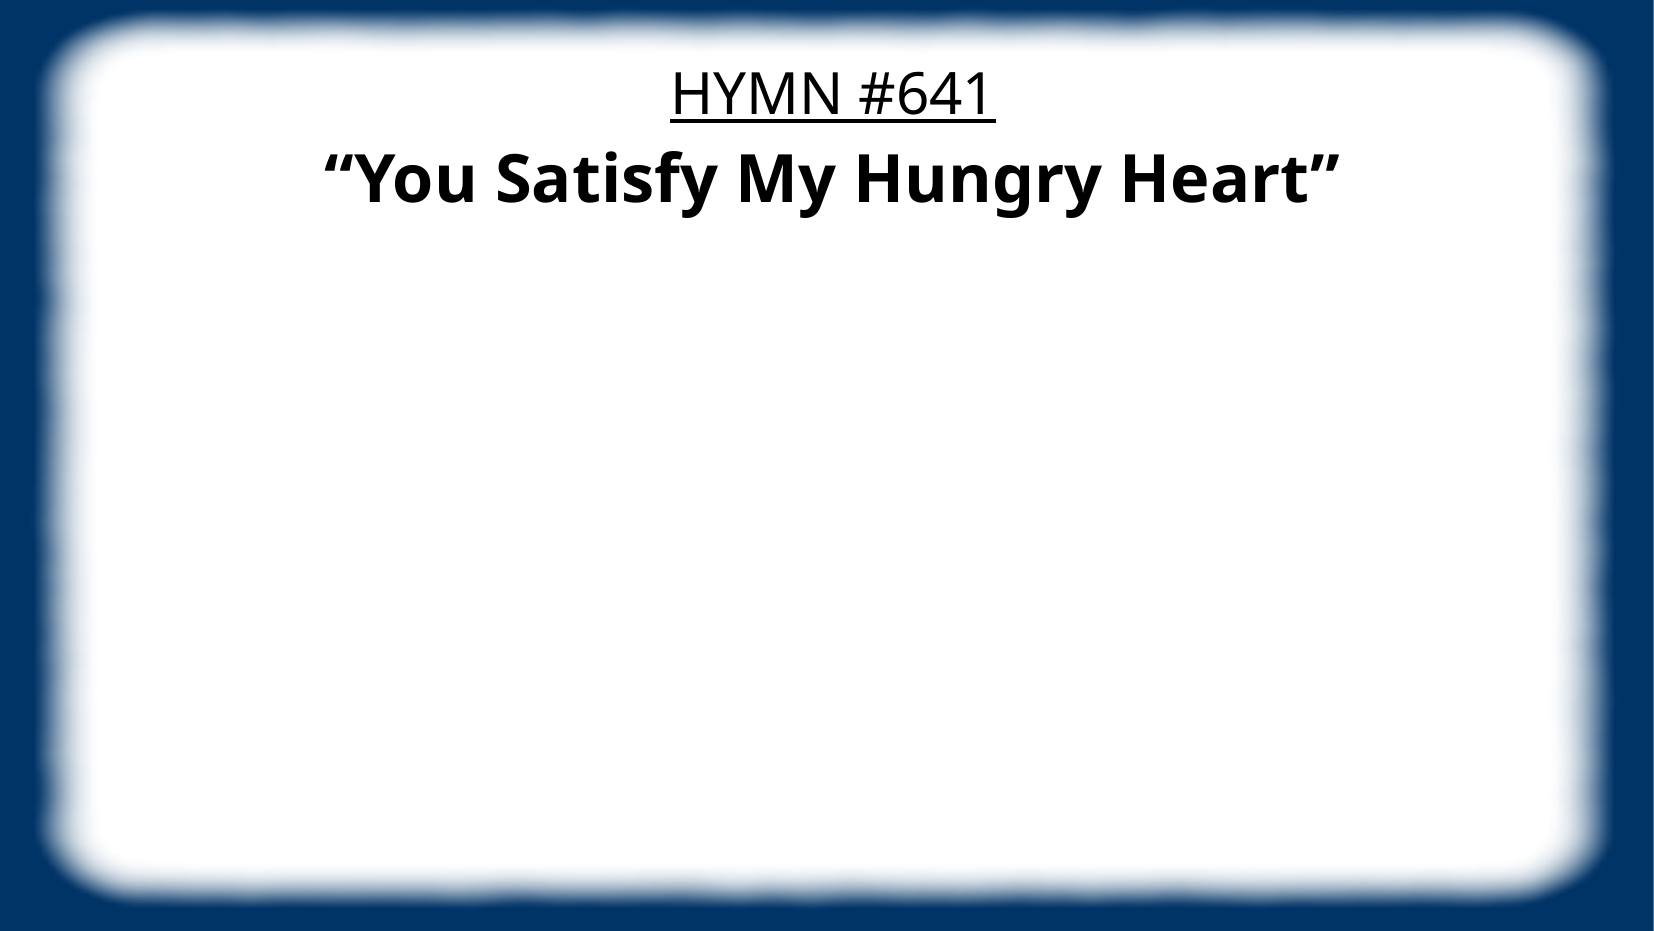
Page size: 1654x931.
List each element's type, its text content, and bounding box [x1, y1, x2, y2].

text_box HYMN #641 “You Satisfy My Hungry Heart” [105, 45, 1562, 226]
picture [0, 0, 1654, 931]
